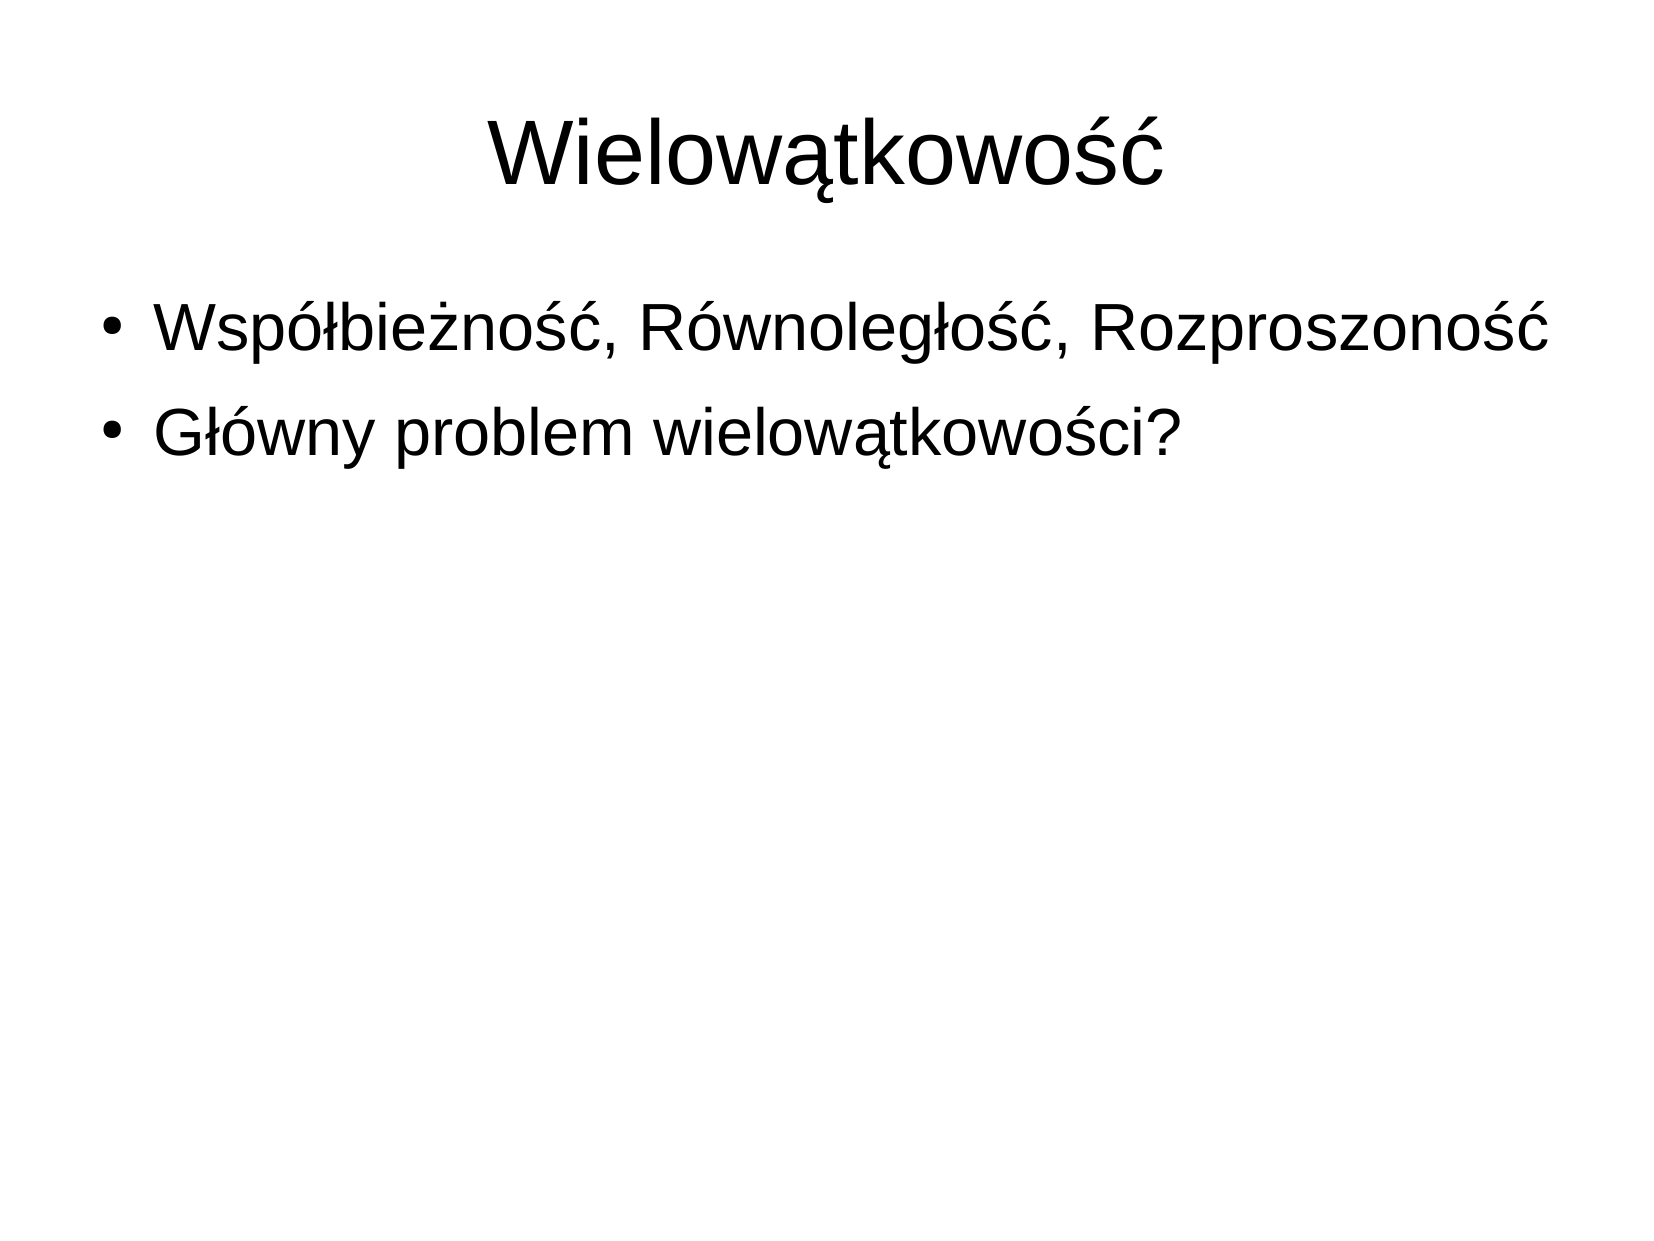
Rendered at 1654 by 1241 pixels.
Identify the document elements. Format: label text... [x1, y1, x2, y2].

title Wielowątkowość [82, 49, 1571, 257]
list Współbieżność, Równoległość, Rozproszoność Główny problem wielowątkowości? [82, 290, 1571, 1010]
